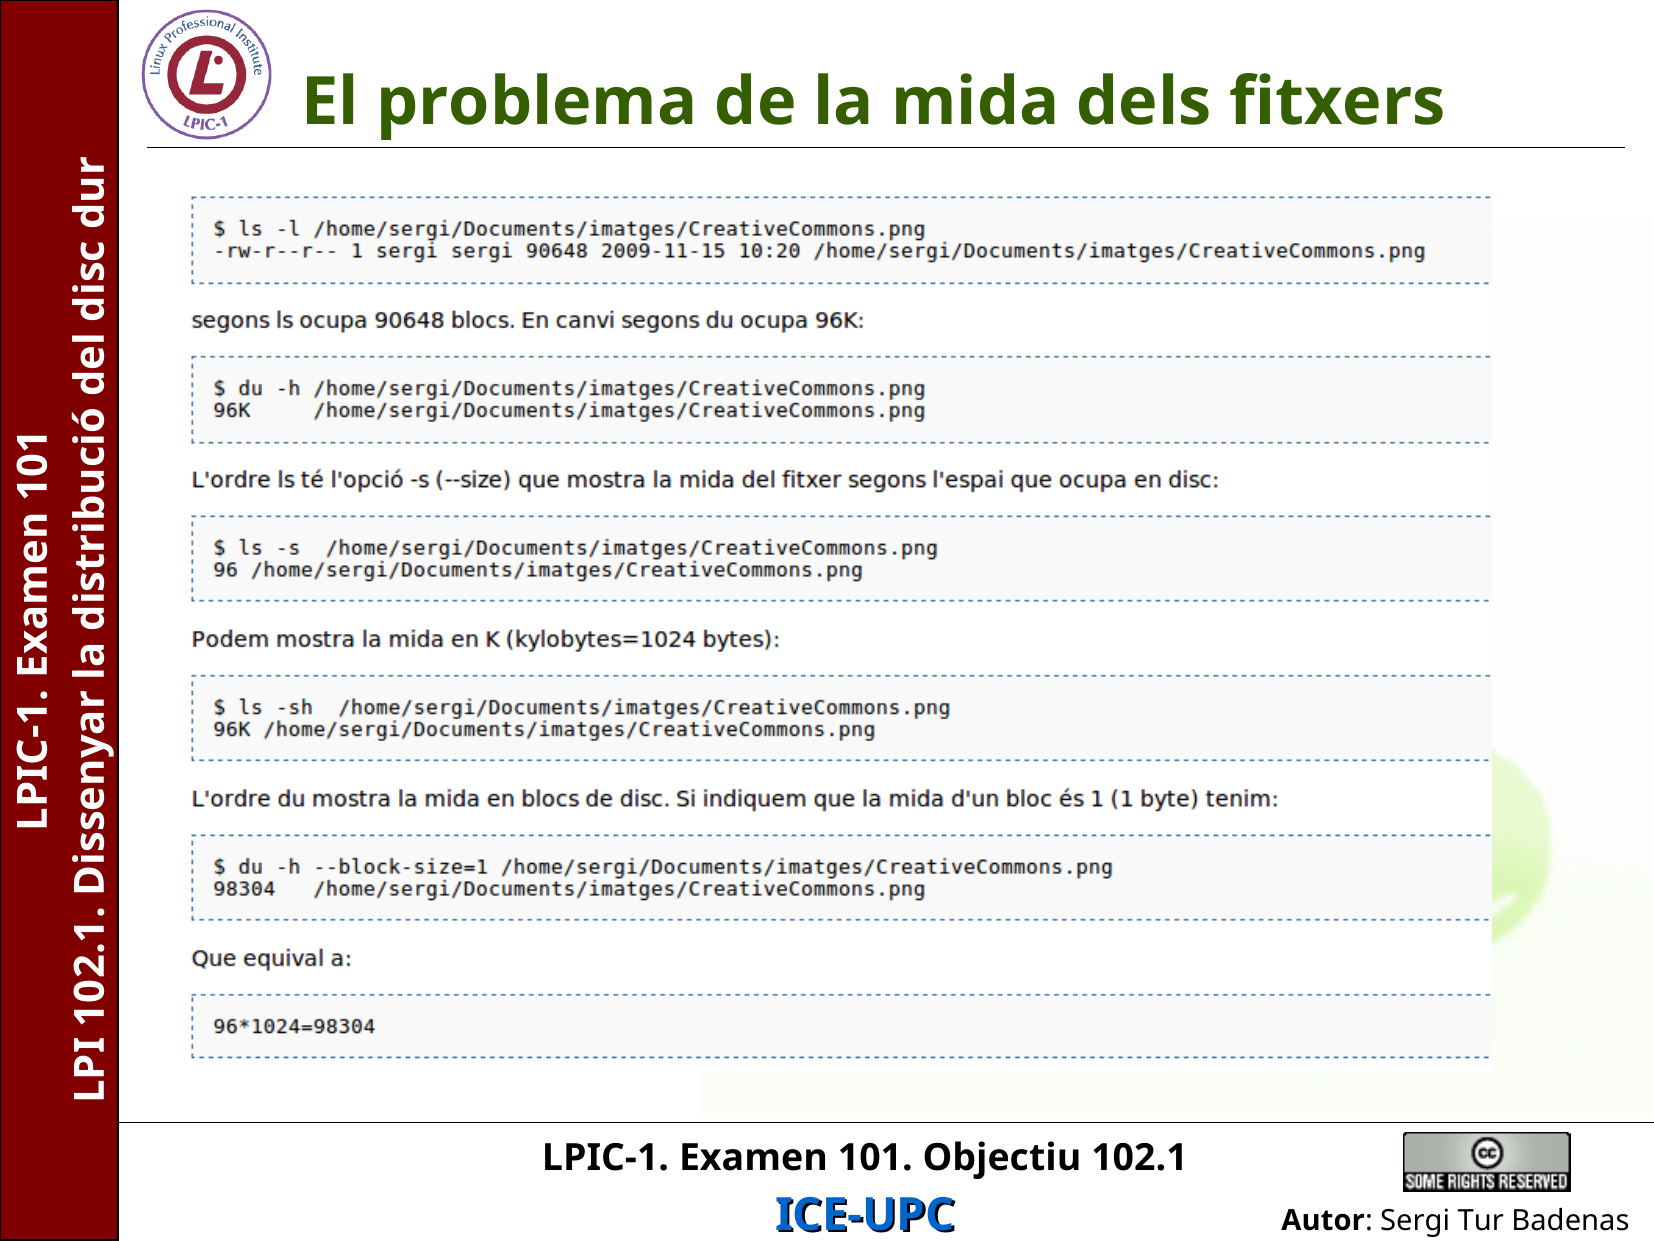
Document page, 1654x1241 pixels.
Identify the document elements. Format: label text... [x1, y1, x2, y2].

picture [1403, 1132, 1571, 1192]
title El problema de la mida dels fitxers [129, 55, 1619, 142]
picture [135, 5, 277, 55]
picture [173, 178, 1654, 1113]
